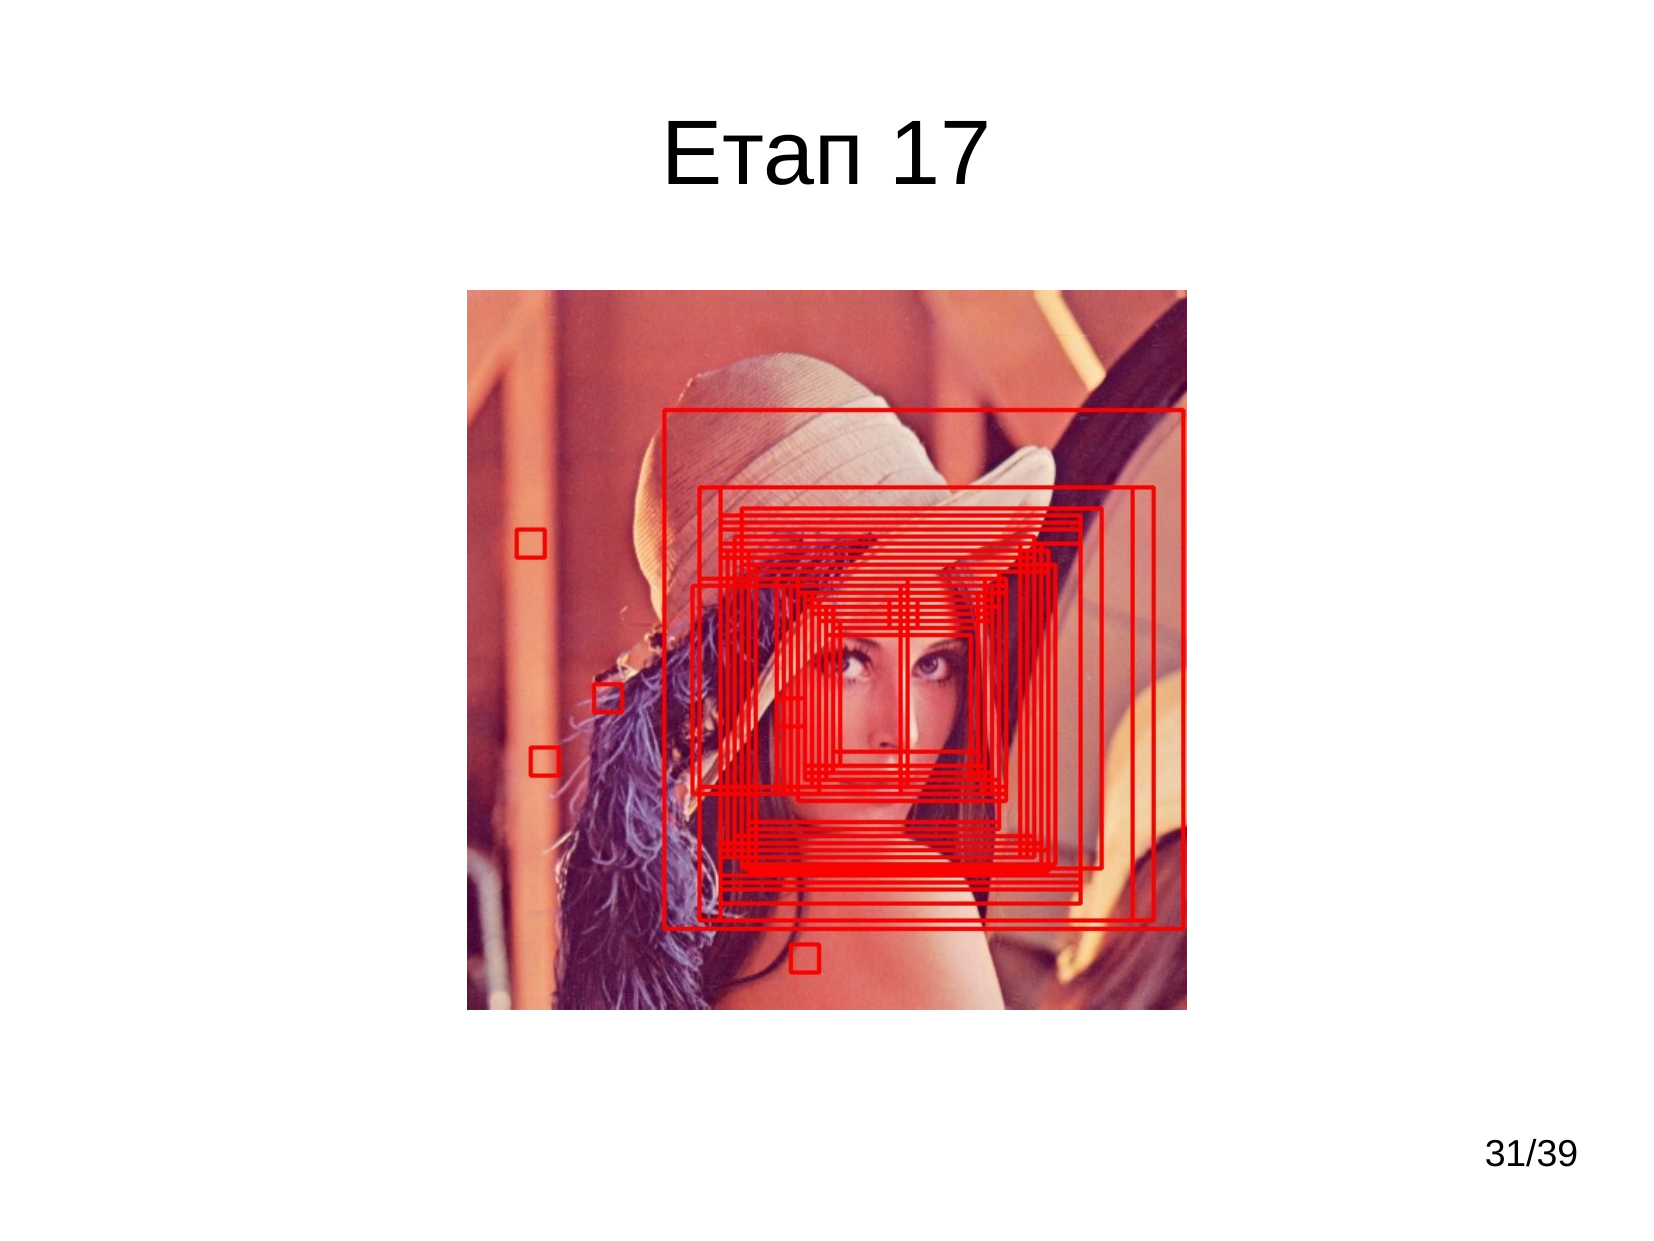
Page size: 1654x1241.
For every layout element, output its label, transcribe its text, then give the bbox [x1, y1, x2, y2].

text_box 31/39 [1470, 1125, 1606, 1182]
title Етап 17 [82, 49, 1571, 257]
picture [467, 290, 1187, 1010]
